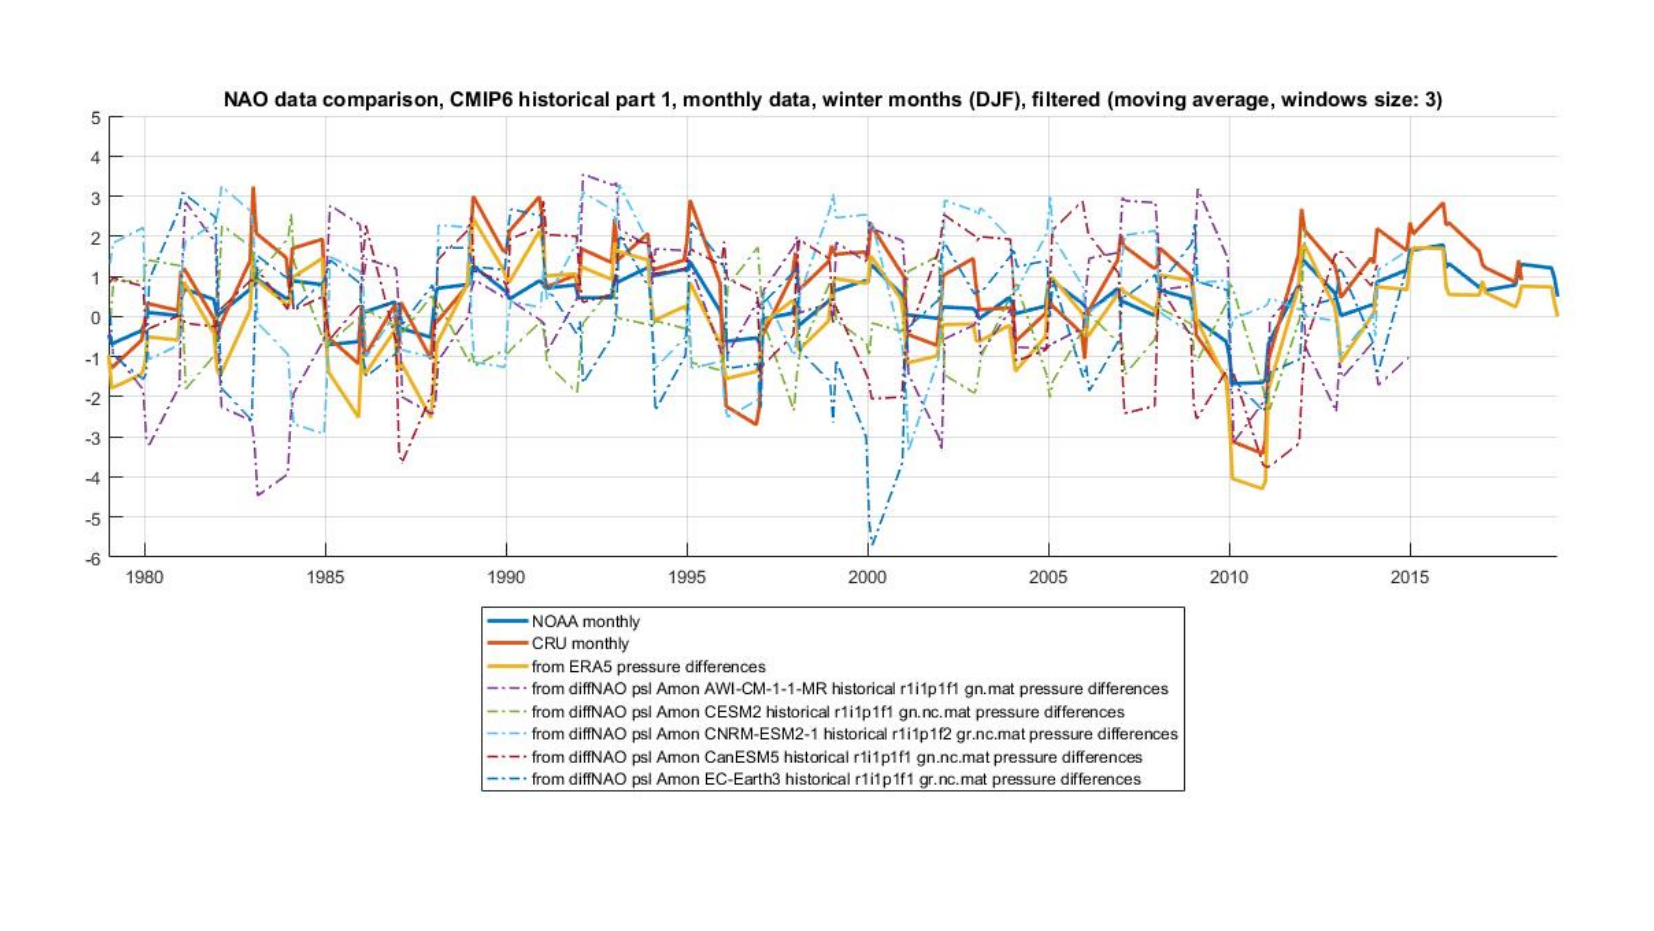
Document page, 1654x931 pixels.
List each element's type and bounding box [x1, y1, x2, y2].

picture [60, 75, 1591, 826]
